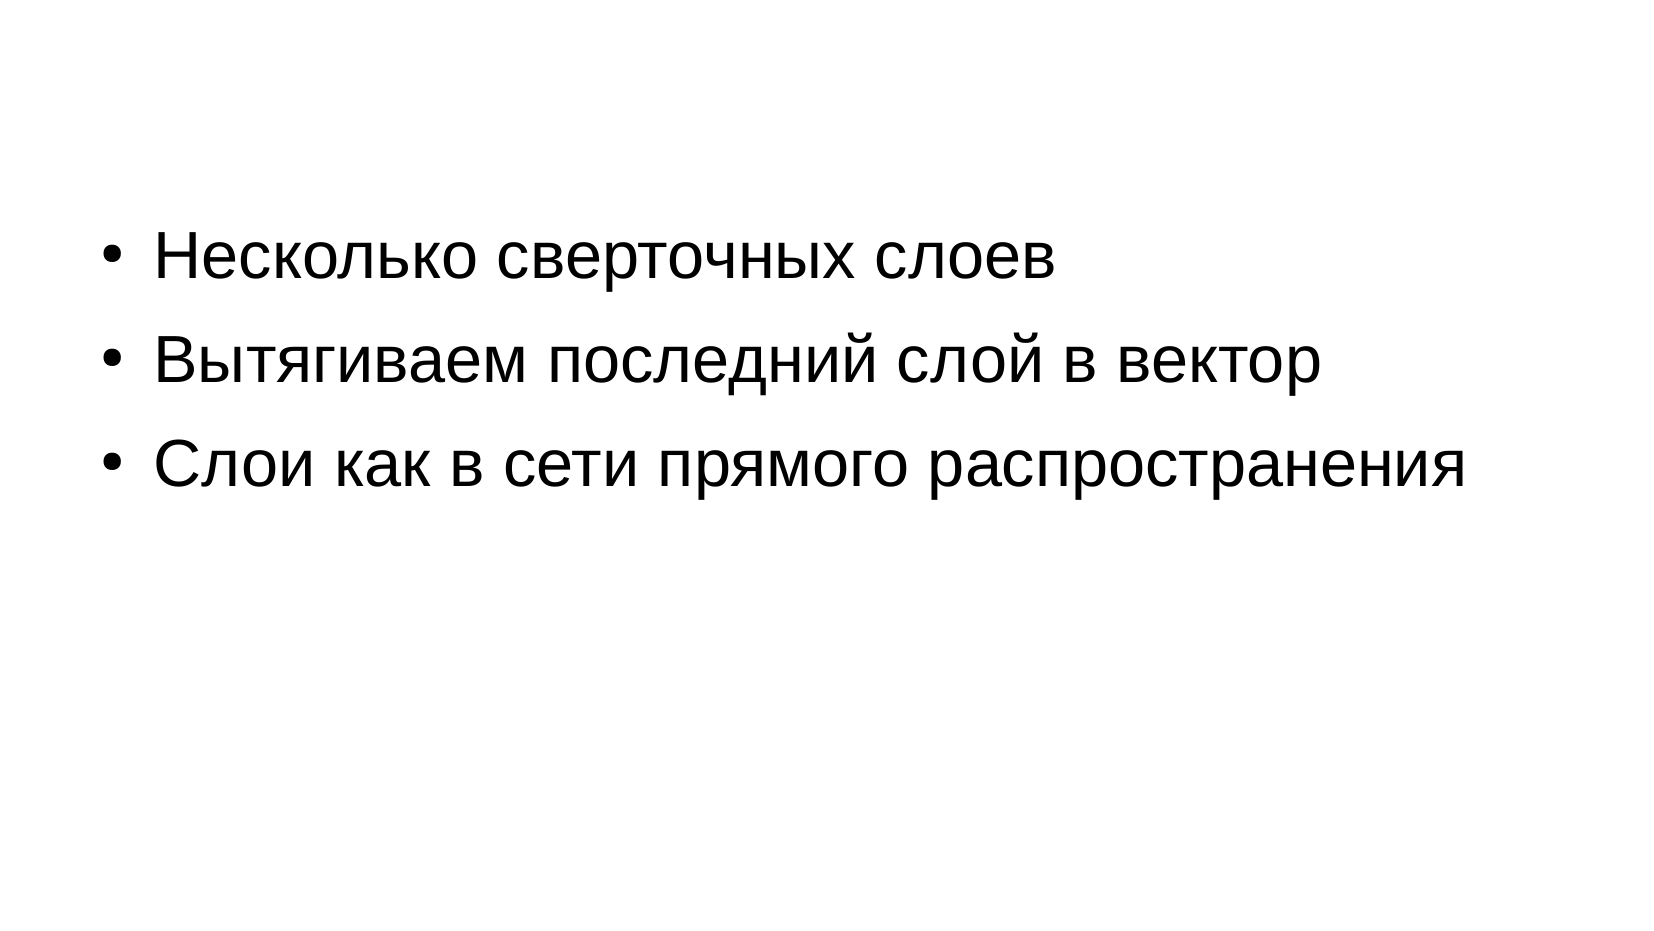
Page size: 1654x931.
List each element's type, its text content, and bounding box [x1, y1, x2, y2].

list Несколько сверточных слоев Вытягиваем последний слой в вектор Слои как в сети прямого распространения [82, 217, 1571, 758]
